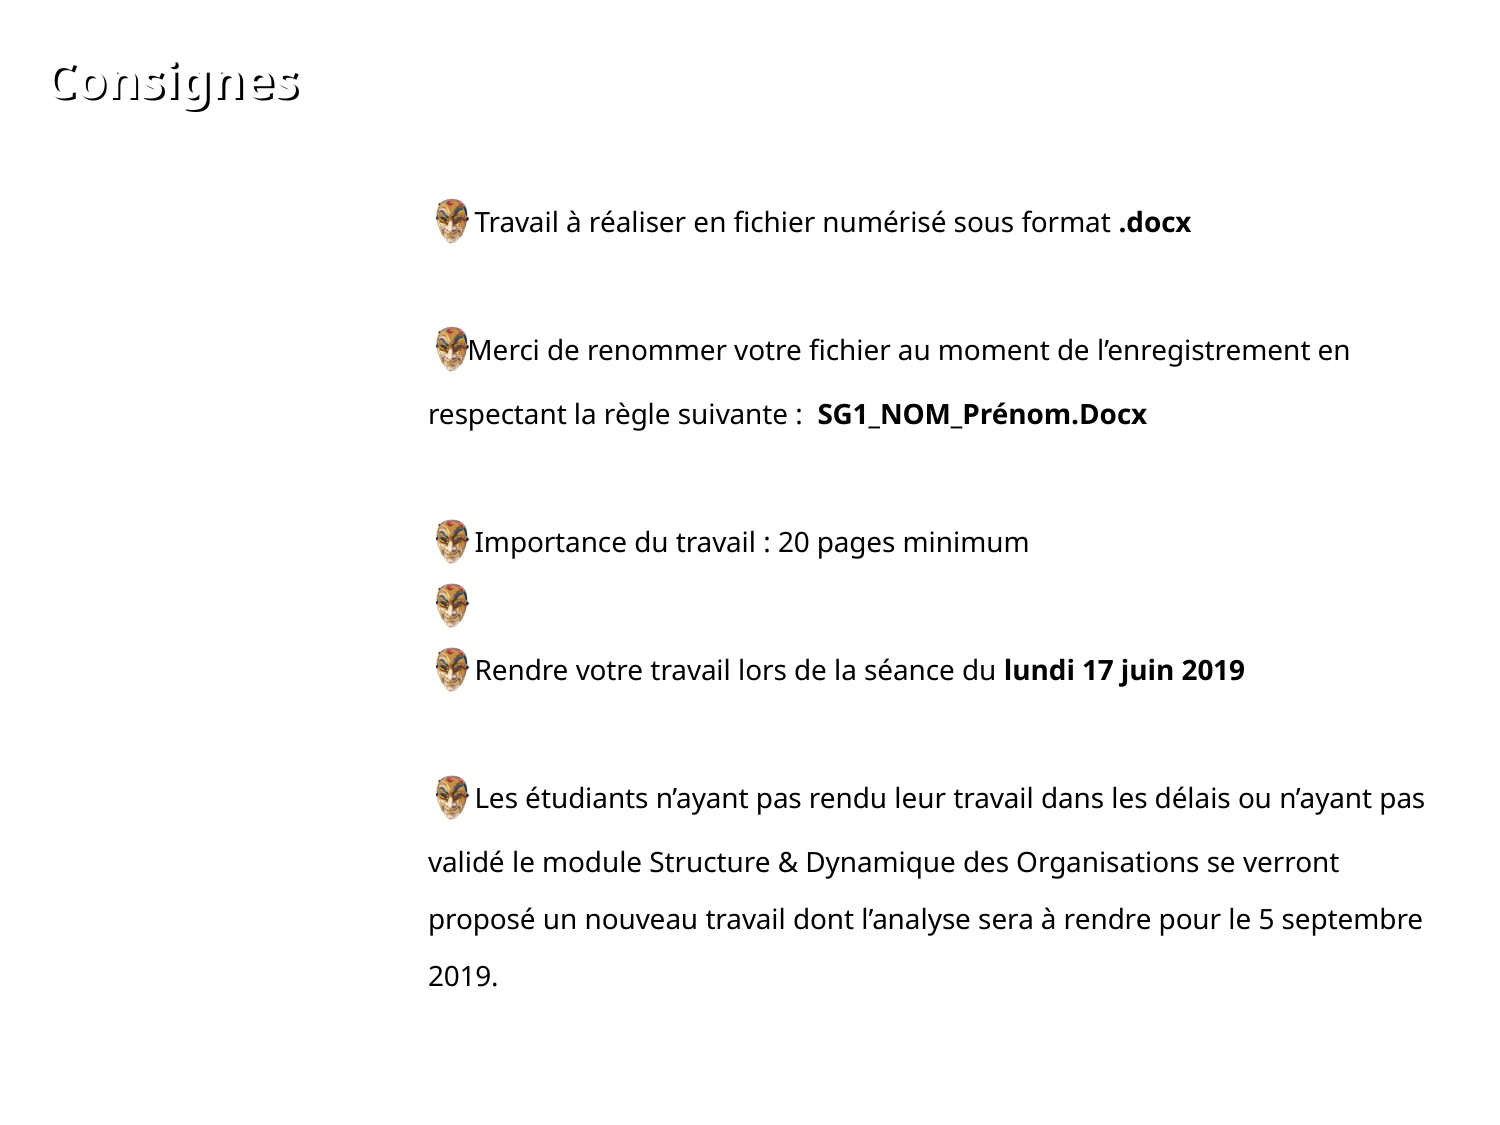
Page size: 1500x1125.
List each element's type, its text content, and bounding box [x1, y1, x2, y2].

list Travail à réaliser en fichier numérisé sous format .docx Merci de renommer votre fichier au moment de l’enregistrement en respectant la règle suivante : SG1_NOM_Prénom.Docx Importance du travail : 20 pages minimum Rendre votre travail lors de la séance du lundi 17 juin 2019 Les étudiants n’ayant pas rendu leur travail dans les délais ou n’ayant pas validé le module Structure & Dynamique des Organisations se verront proposé un nouveau travail dont l’analyse sera à rendre pour le 5 septembre 2019. [35, 175, 1454, 1032]
text_box Consignes [29, 19, 1476, 138]
